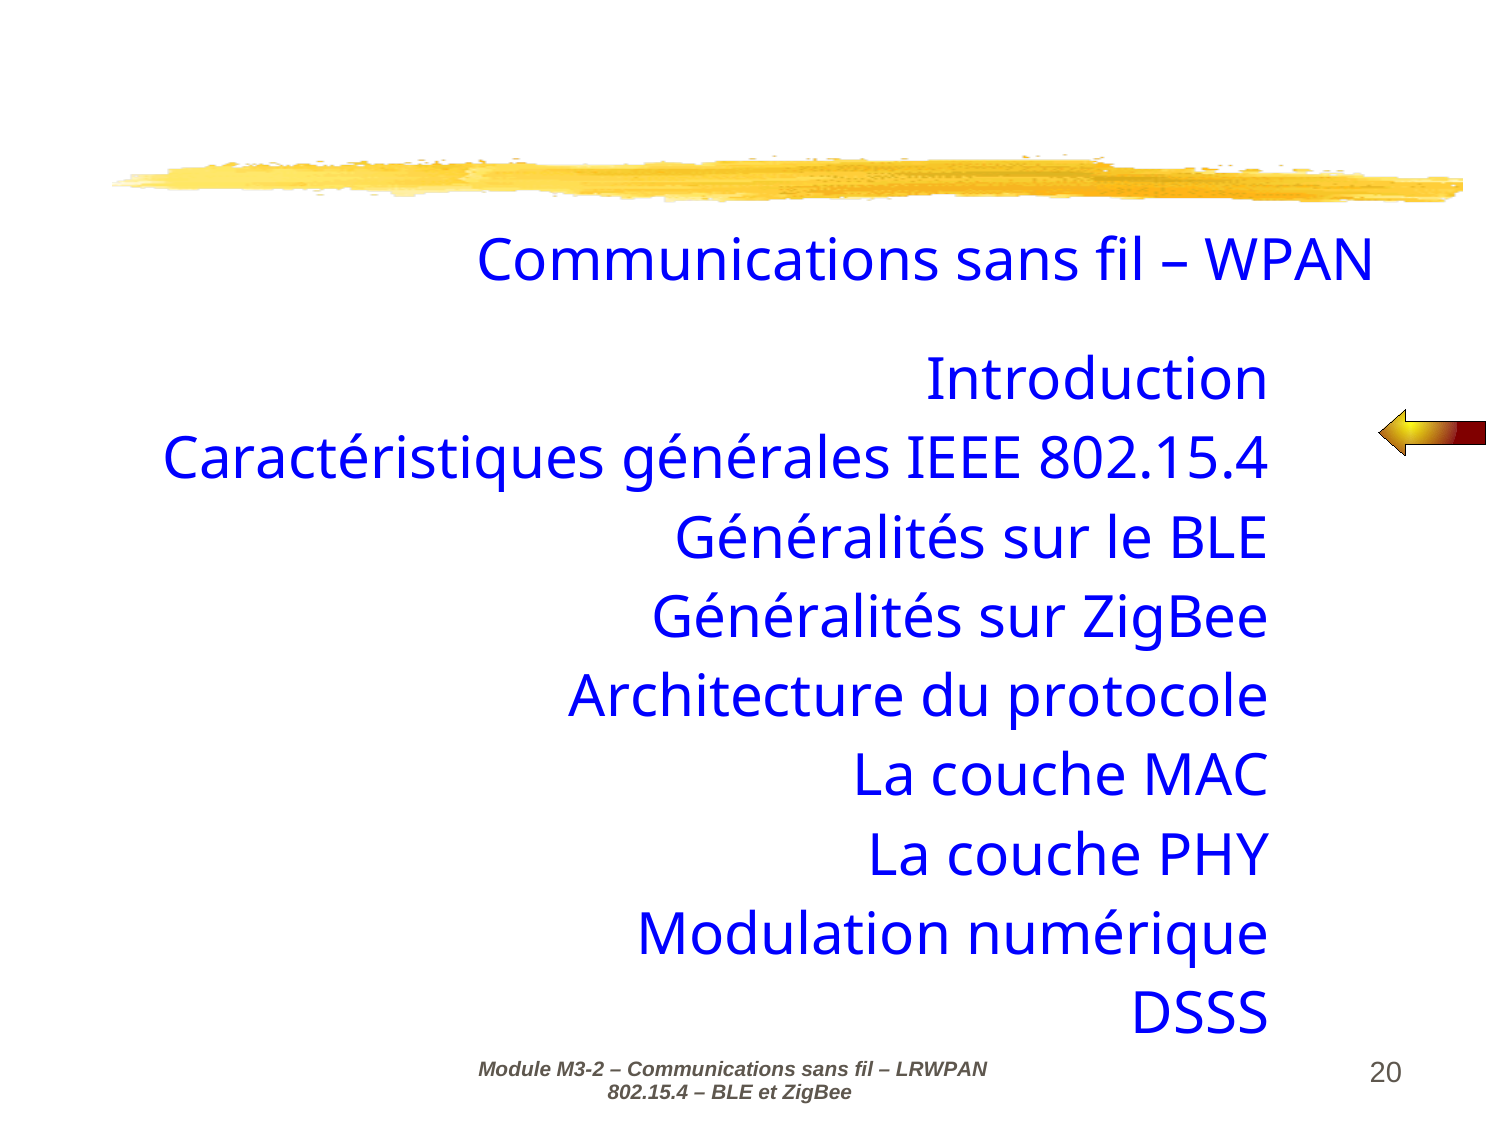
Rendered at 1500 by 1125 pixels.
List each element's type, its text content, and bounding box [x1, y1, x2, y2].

text_box Introduction Caractéristiques générales IEEE 802.15.4 Généralités sur le BLE Généralités sur ZigBee Architecture du protocole La couche MAC La couche PHY Modulation numérique DSSS [147, 329, 1384, 1125]
title Communications sans fil – WPAN [101, 215, 1377, 301]
text_box [1378, 409, 1486, 456]
picture [112, 149, 1463, 213]
